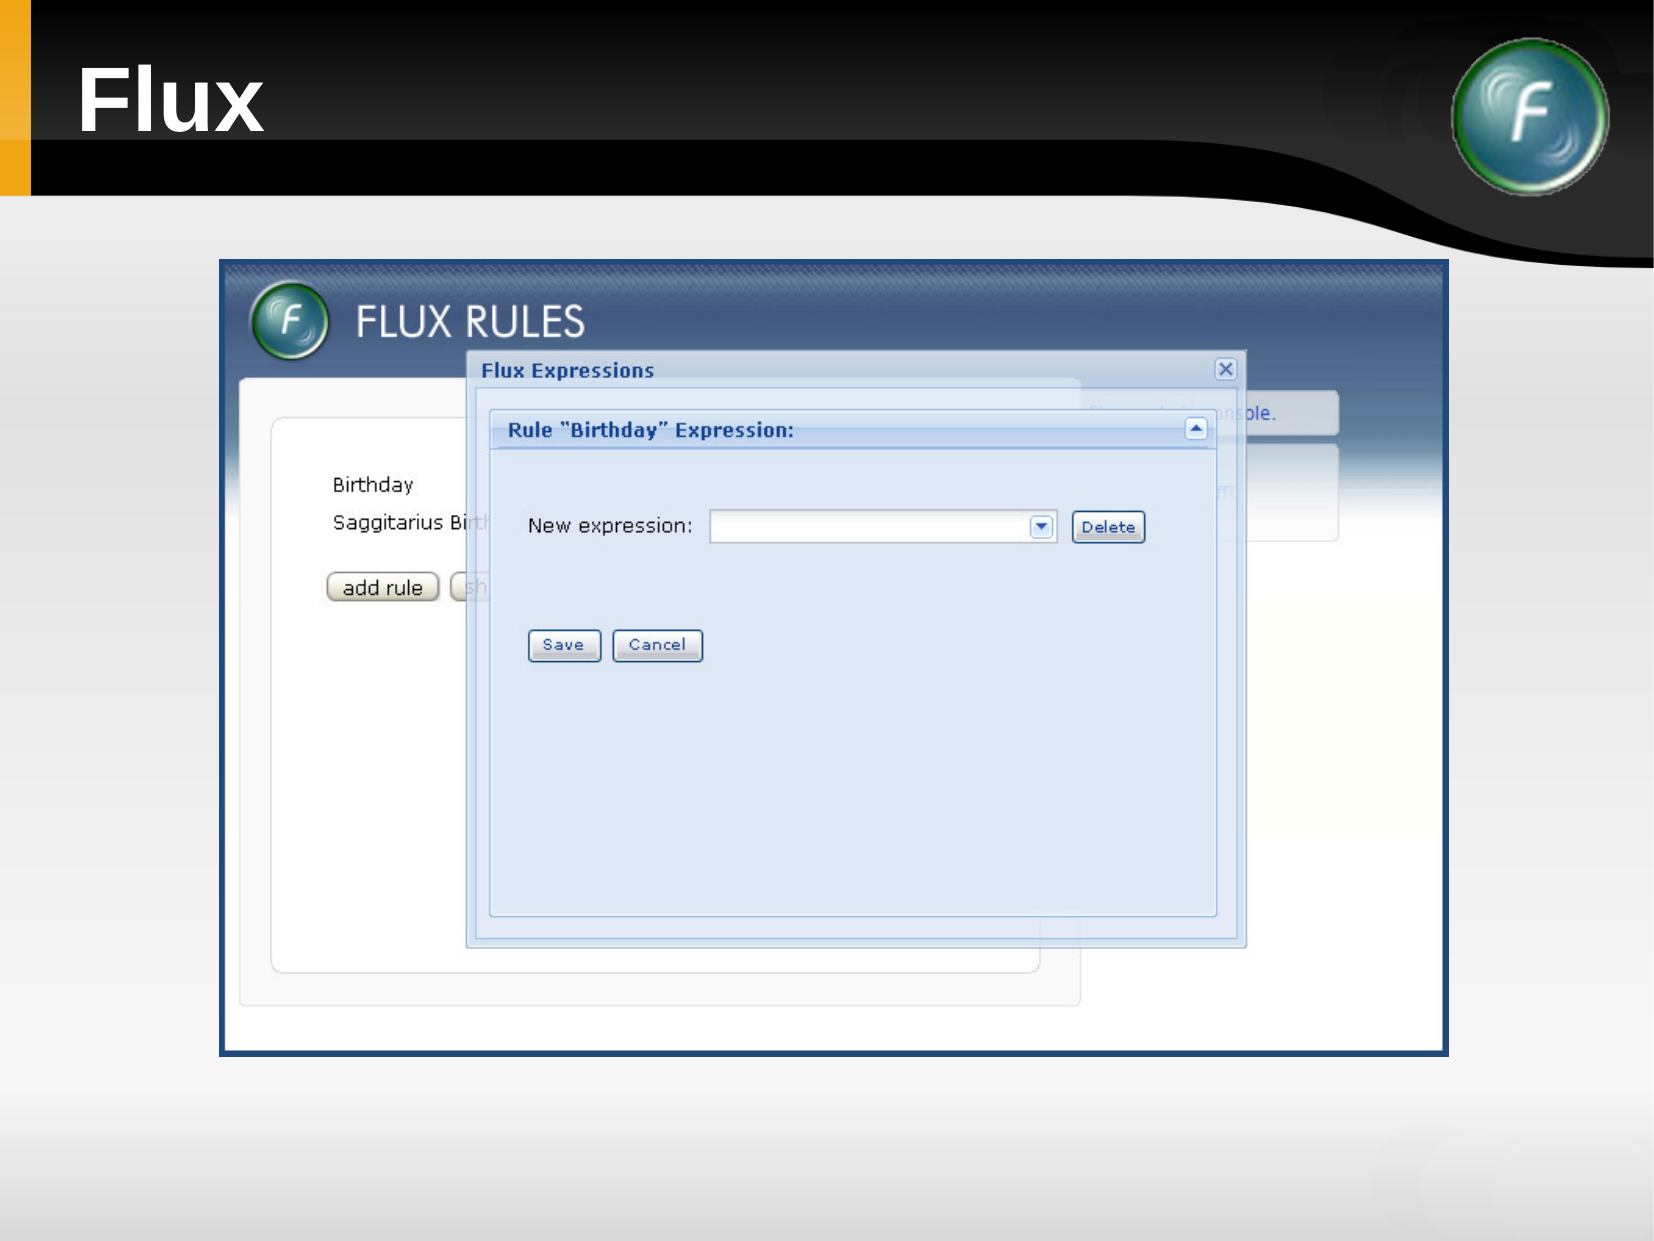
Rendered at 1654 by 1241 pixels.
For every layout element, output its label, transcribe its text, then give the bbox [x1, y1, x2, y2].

picture [0, 0, 1654, 1241]
title Flux [76, 7, 1565, 200]
